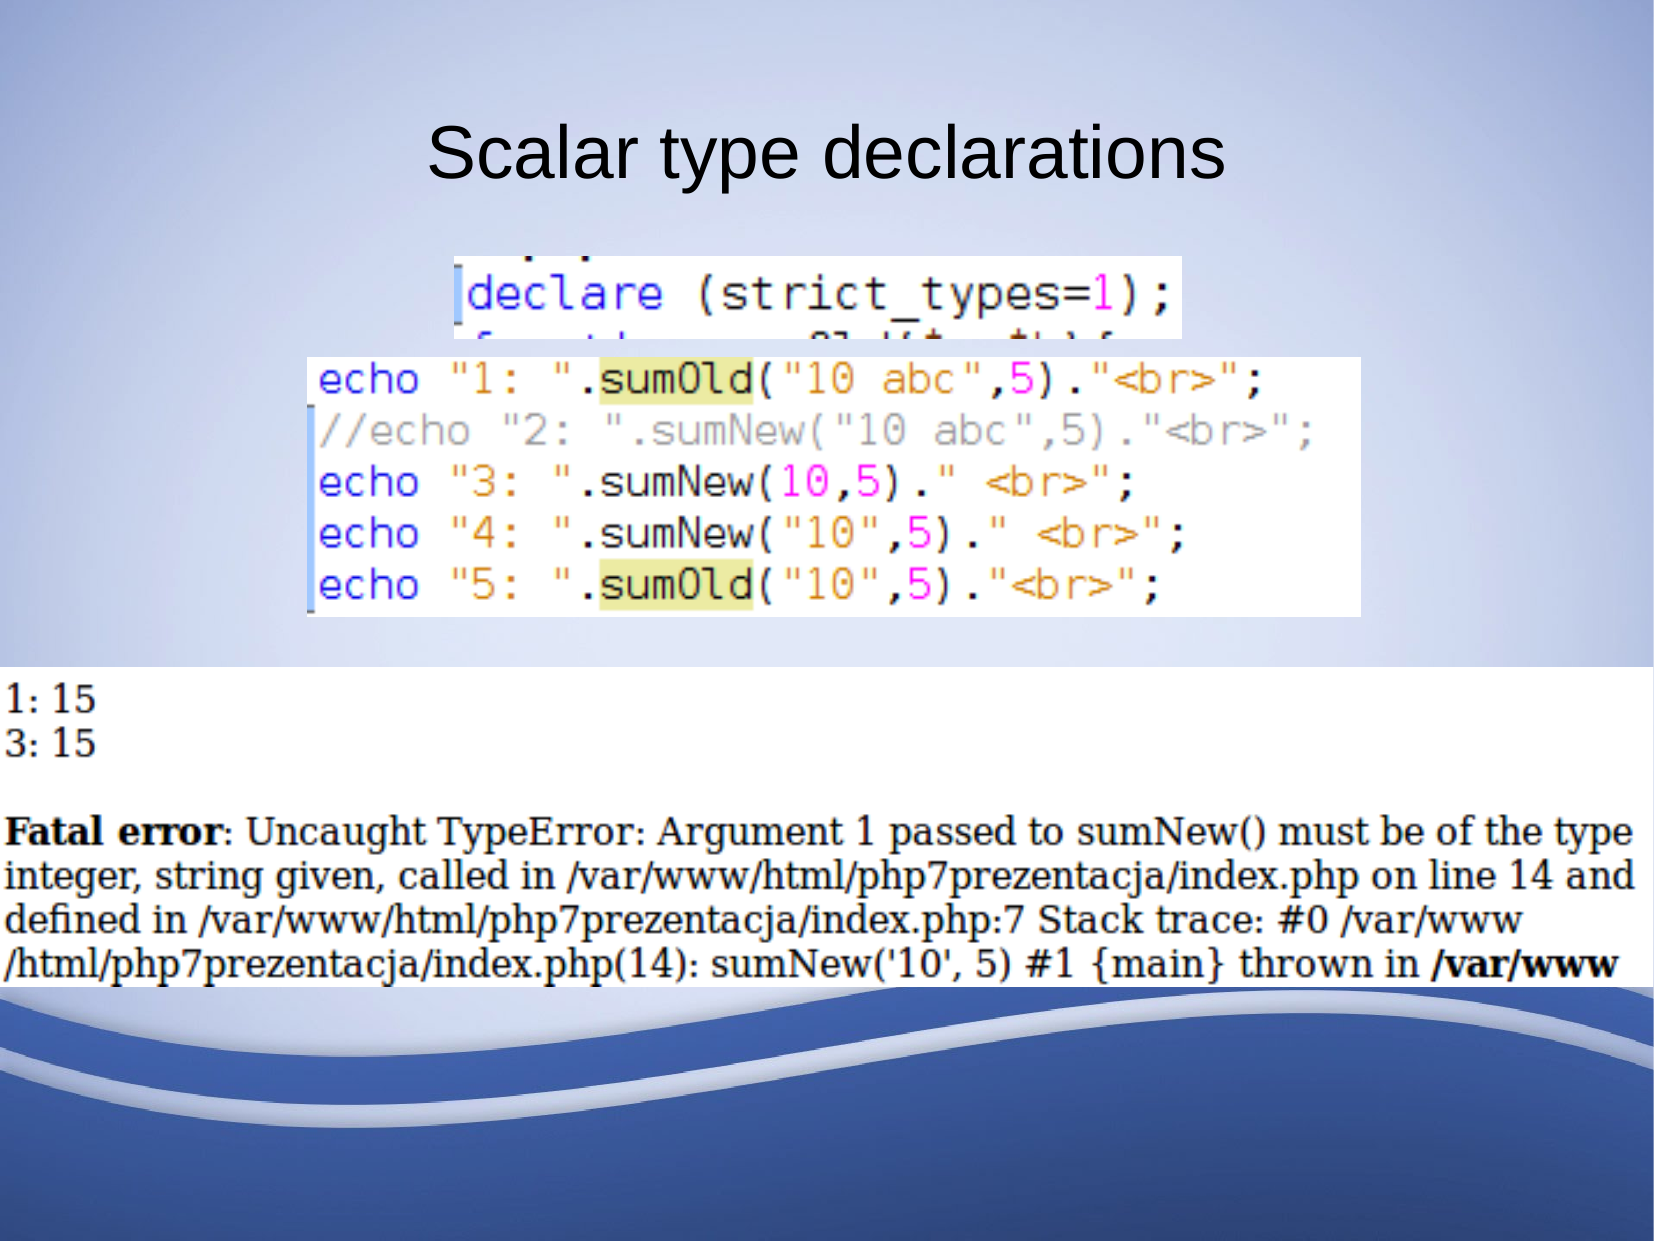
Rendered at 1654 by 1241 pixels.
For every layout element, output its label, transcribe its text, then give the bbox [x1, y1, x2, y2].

title Scalar type declarations [82, 49, 1571, 257]
picture [0, 0, 1654, 1241]
